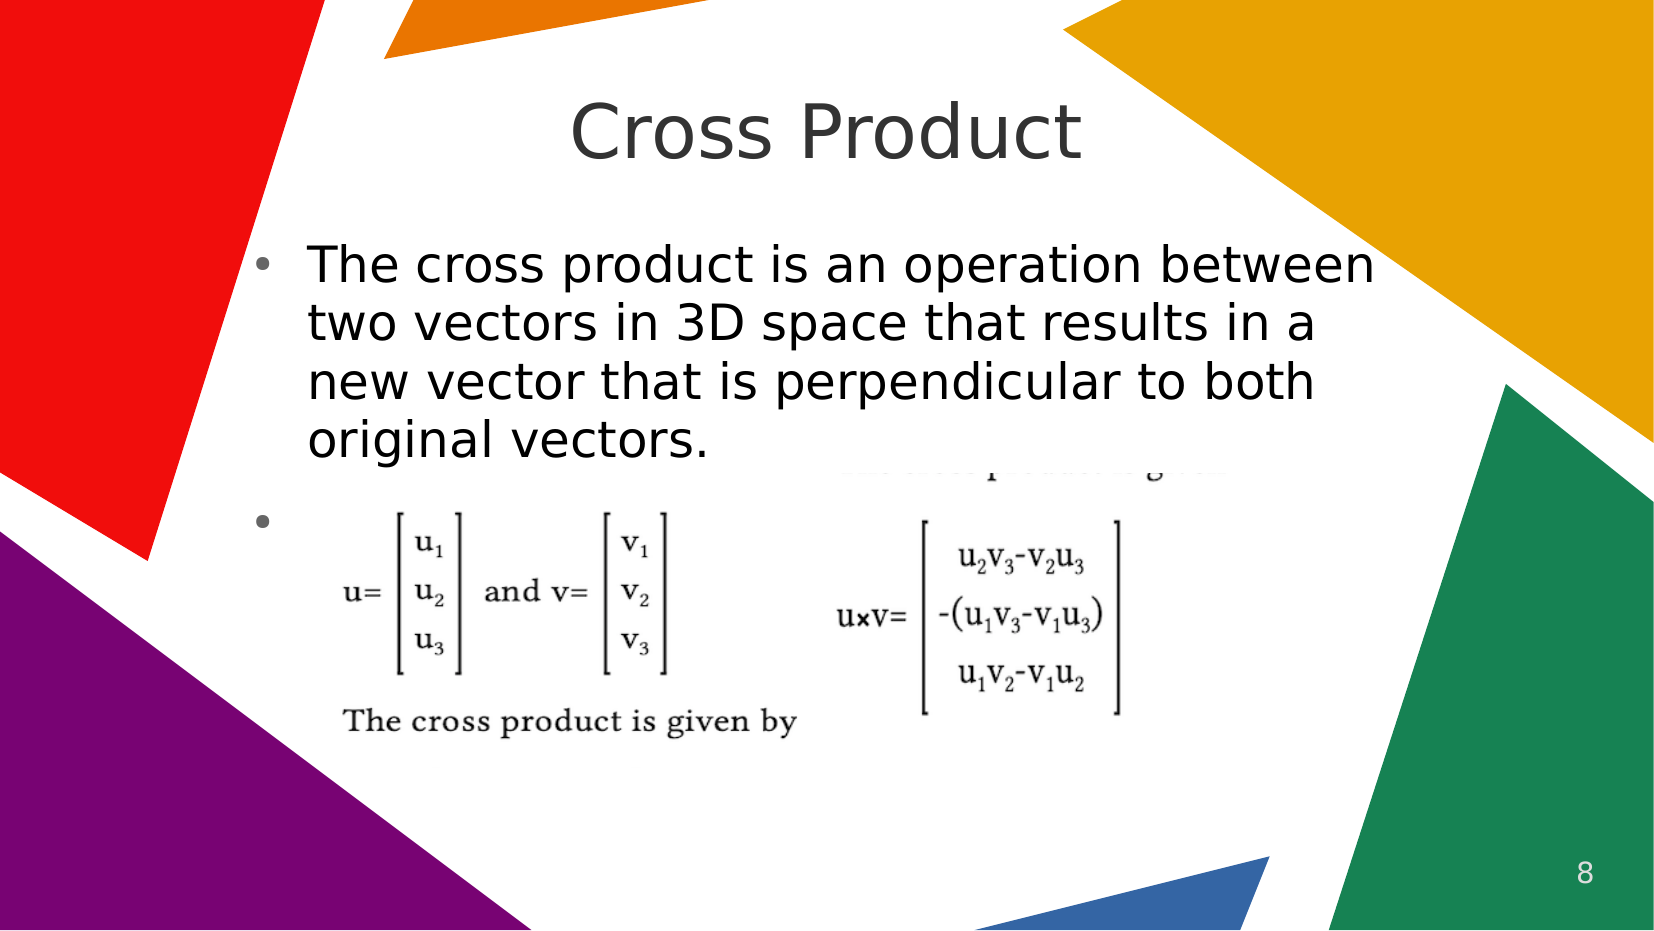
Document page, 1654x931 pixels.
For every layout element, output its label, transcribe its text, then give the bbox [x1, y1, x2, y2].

picture [324, 501, 798, 768]
list The cross product is an operation between two vectors in 3D space that results in a new vector that is perpendicular to both original vectors. [236, 236, 1388, 827]
picture [826, 473, 1236, 739]
title Cross Product [295, 59, 1359, 207]
